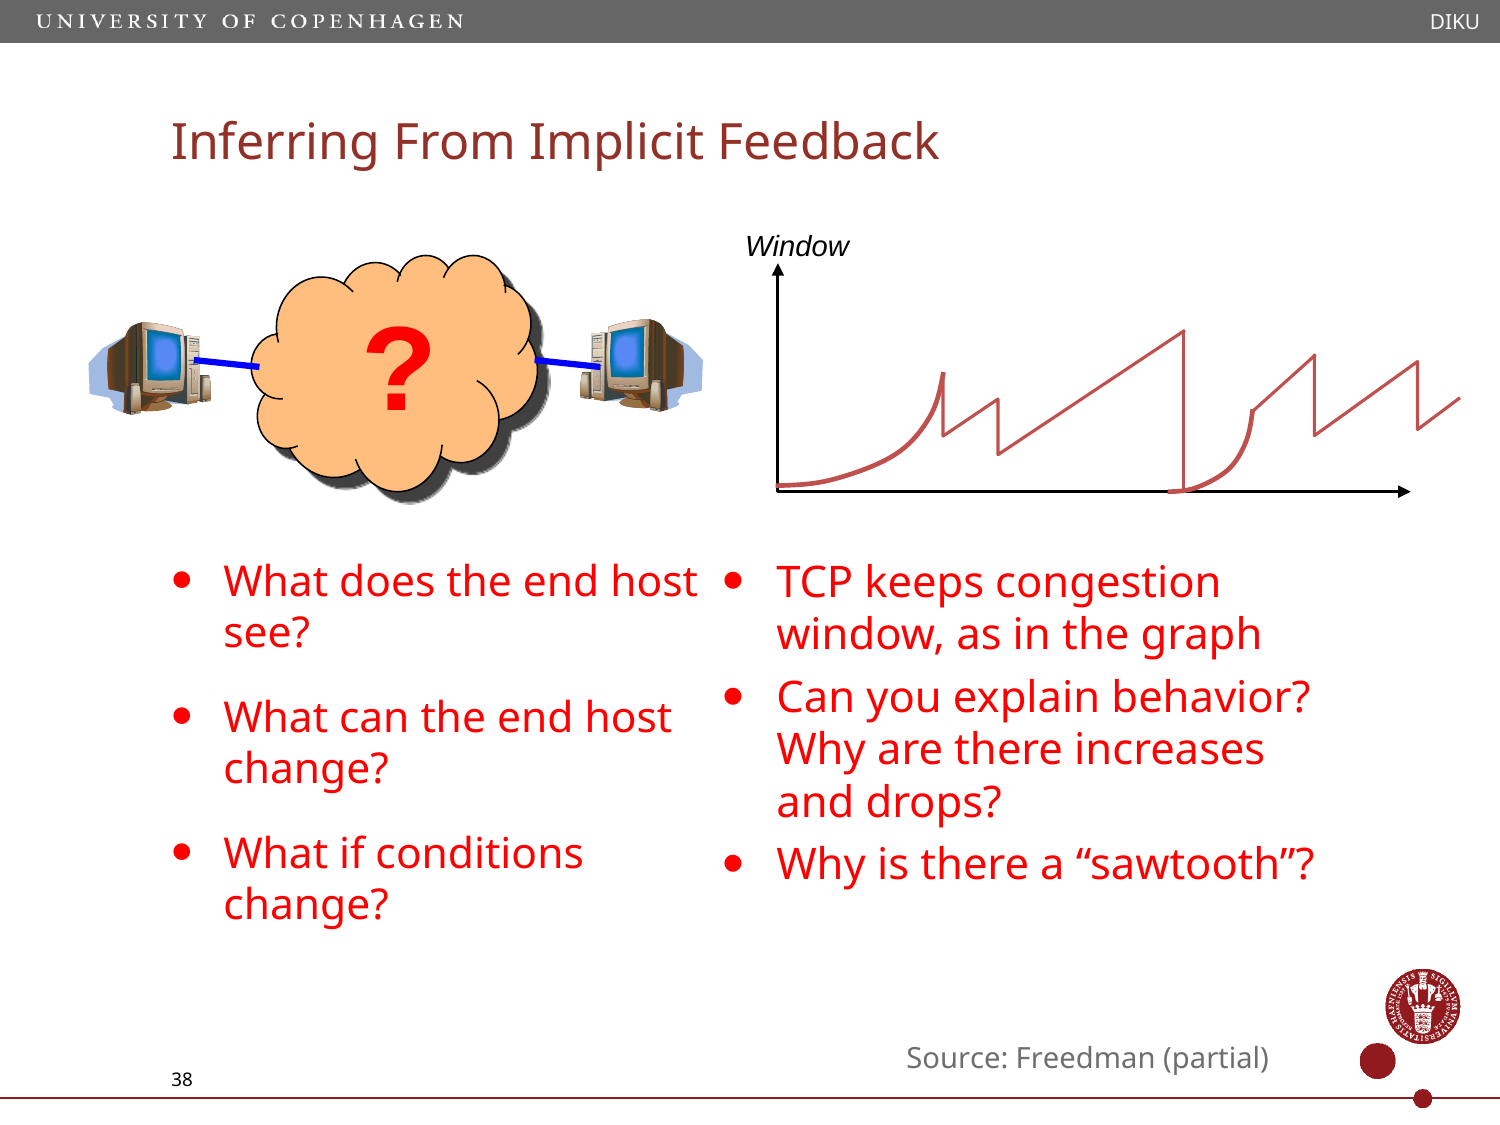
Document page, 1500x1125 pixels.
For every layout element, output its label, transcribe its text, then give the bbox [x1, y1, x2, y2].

text_box ? [347, 277, 452, 444]
text_box Window [730, 219, 864, 271]
list TCP keeps congestion window, as in the graph Can you explain behavior? Why are there increases and drops? Why is there a “sawtooth”? [722, 554, 1341, 929]
text_box [251, 255, 538, 492]
text_box Source: Freedman (partial) [891, 1031, 1341, 1083]
text_box <number> [171, 1067, 522, 1092]
picture [0, 910, 1500, 1122]
picture [580, 319, 703, 412]
title Inferring From Implicit Feedback [171, 75, 1329, 171]
text_box DIKU [469, 0, 1495, 43]
list What does the end host see? What can the end host change? What if conditions change? [171, 554, 698, 929]
picture [88, 322, 212, 415]
